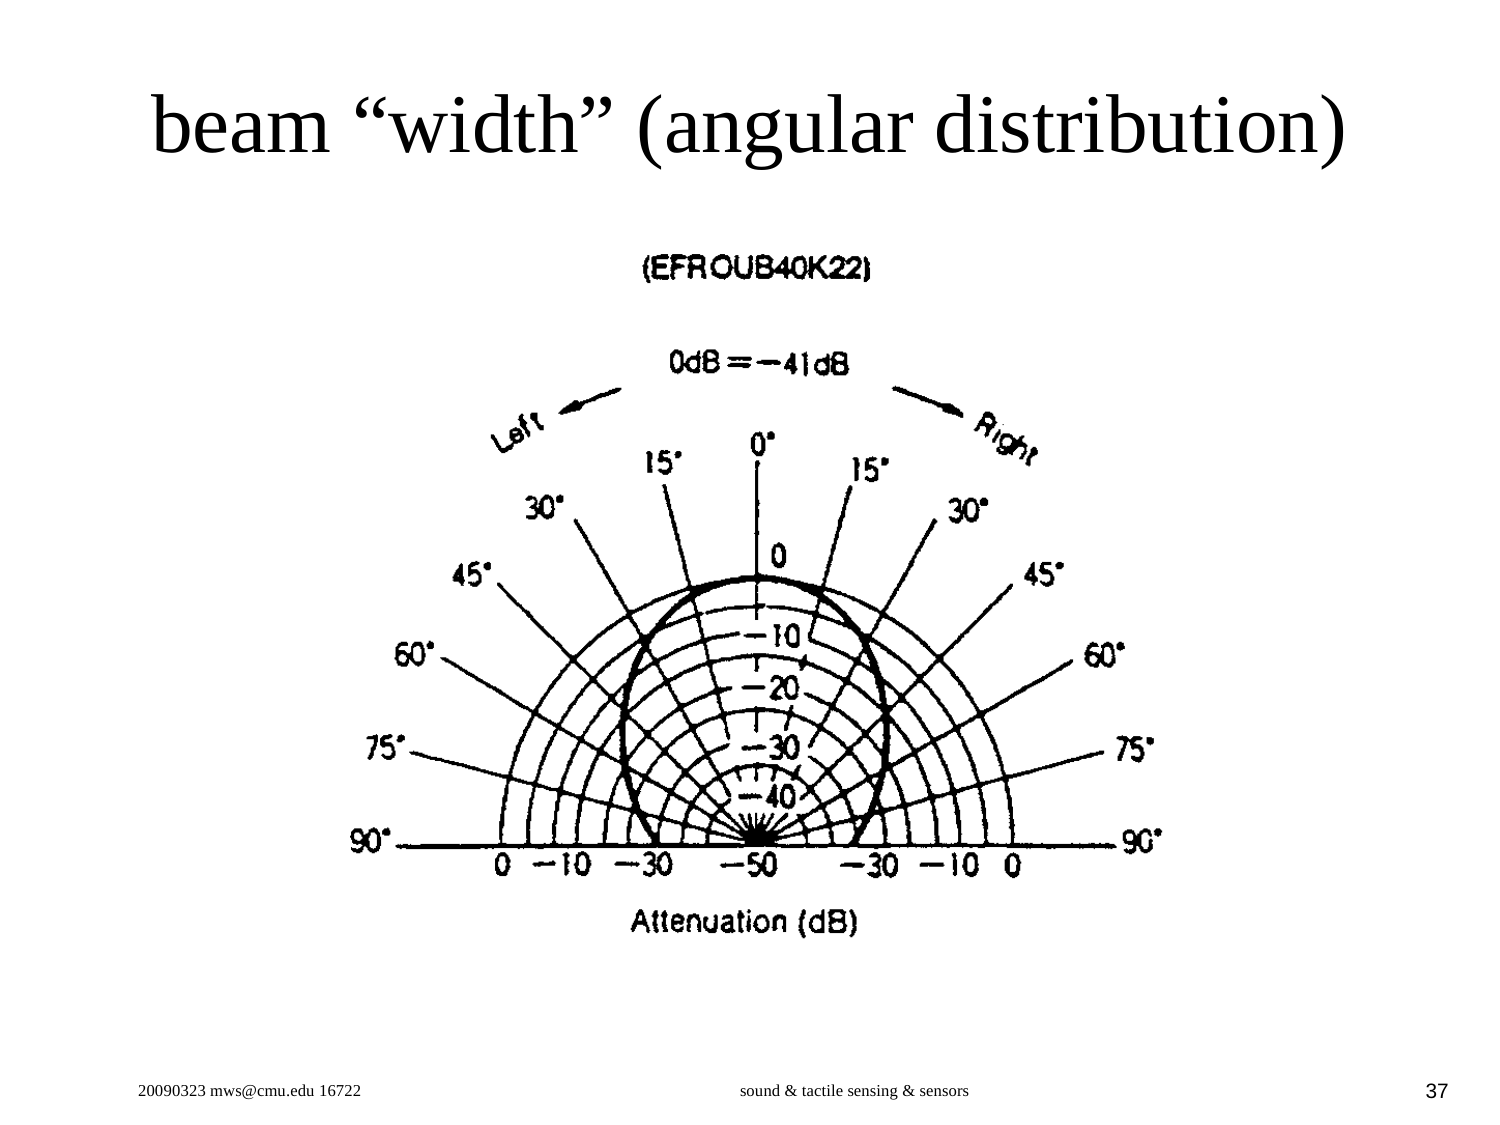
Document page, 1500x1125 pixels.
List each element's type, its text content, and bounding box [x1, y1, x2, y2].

picture [350, 224, 1388, 987]
text_box beam “width” (angular distribution) [75, 50, 1426, 188]
